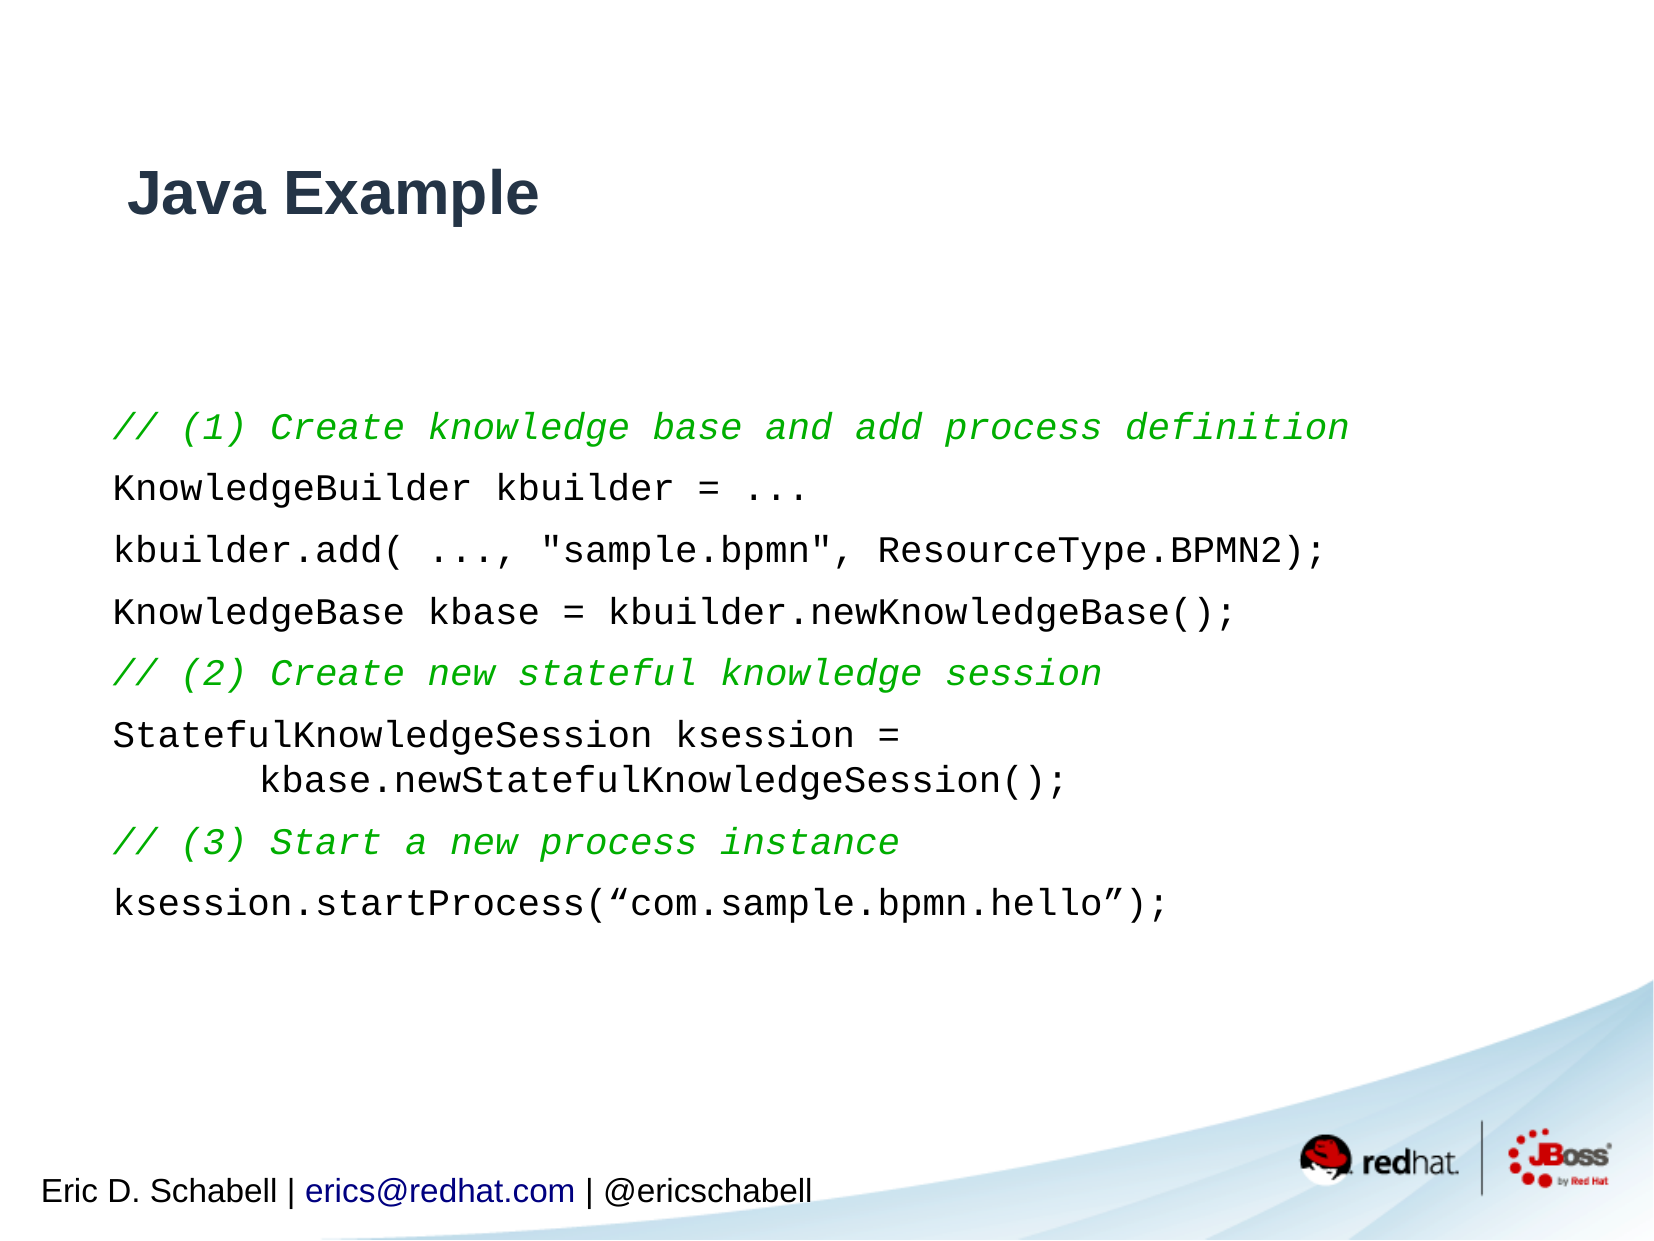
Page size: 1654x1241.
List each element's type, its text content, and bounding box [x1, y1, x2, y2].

title Java Example [112, 75, 1388, 312]
picture [3, 0, 1654, 1240]
subtitle // (1) Create knowledge base and add process definition KnowledgeBuilder kbuilder = ... kbuilder.add( ..., "sample.bpmn", ResourceType.BPMN2); KnowledgeBase kbase = kbuilder.newKnowledgeBase(); // (2) Create new stateful knowledge session StatefulKnowledgeSession ksession = kbase.newStatefulKnowledgeSession(); // (3) Start a new process instance ksession.startProcess(“com.sample.bpmn.hello”); [112, 332, 1388, 993]
